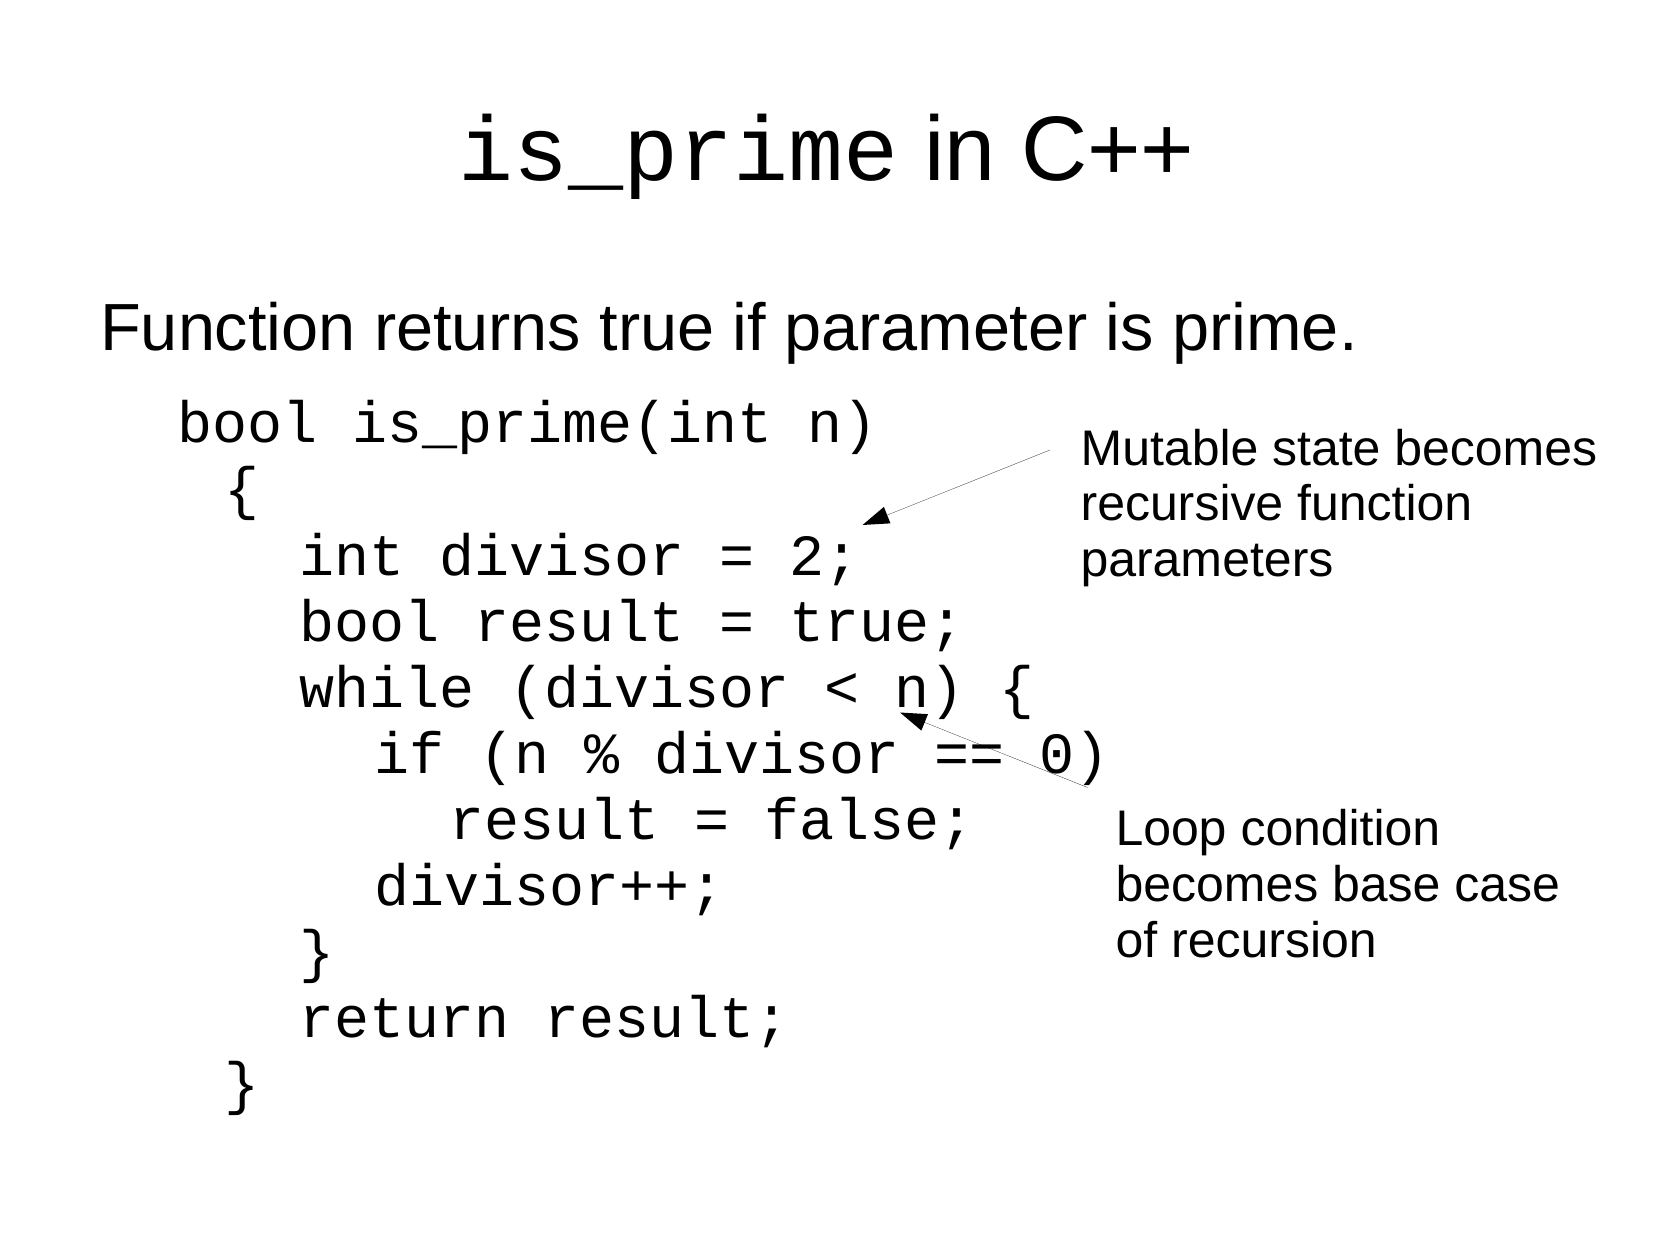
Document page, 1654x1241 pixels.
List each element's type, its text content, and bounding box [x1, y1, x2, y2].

list Function returns true if parameter is prime. bool is_prime(int n) { int divisor = 2; bool result = true; while (divisor < n) { if (n % divisor == 0) result = false; divisor++; } return result; } [82, 290, 1571, 1094]
text_box Loop condition becomes base case of recursion [1100, 792, 1576, 976]
text_box Mutable state becomes recursive function parameters [1065, 412, 1613, 595]
title is_prime in C++ [82, 56, 1571, 250]
